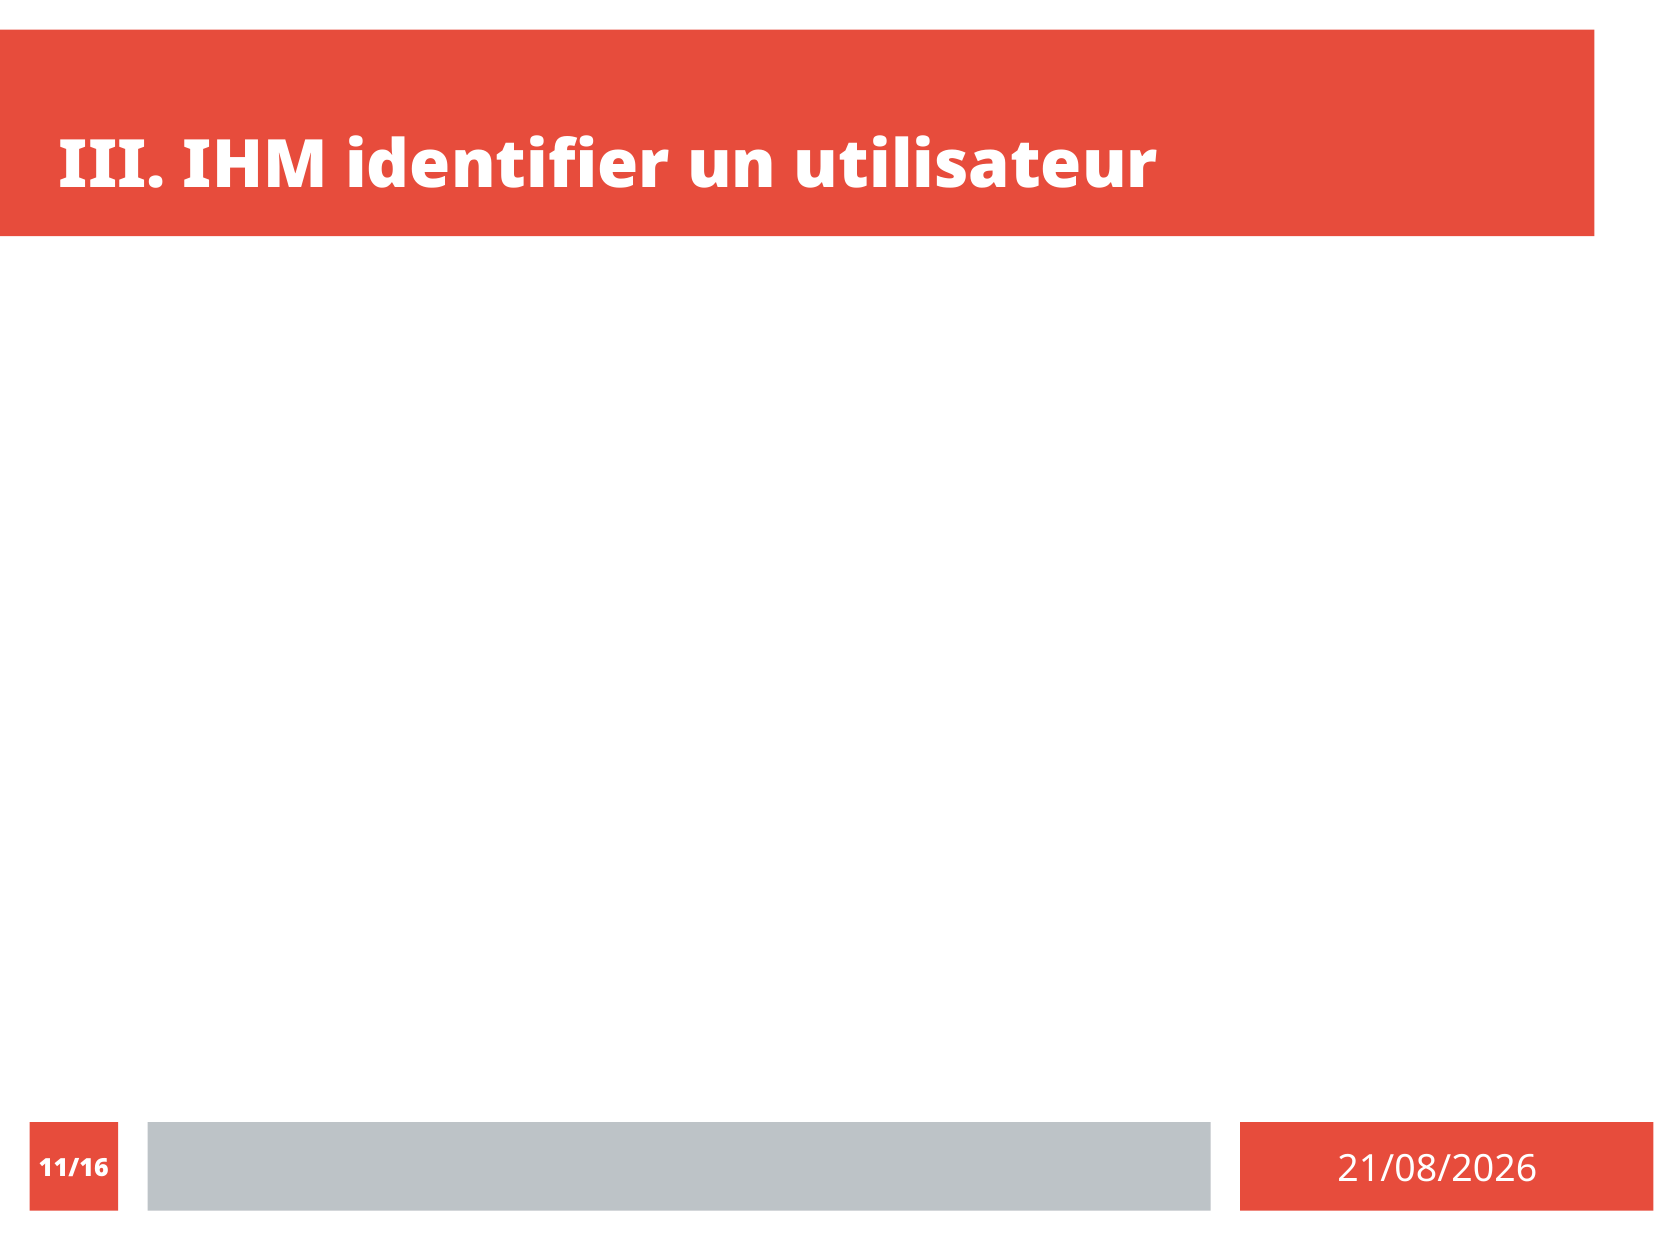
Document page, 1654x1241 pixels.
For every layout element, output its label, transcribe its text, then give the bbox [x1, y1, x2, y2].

title III. IHM identifier un utilisateur [59, 59, 1595, 207]
